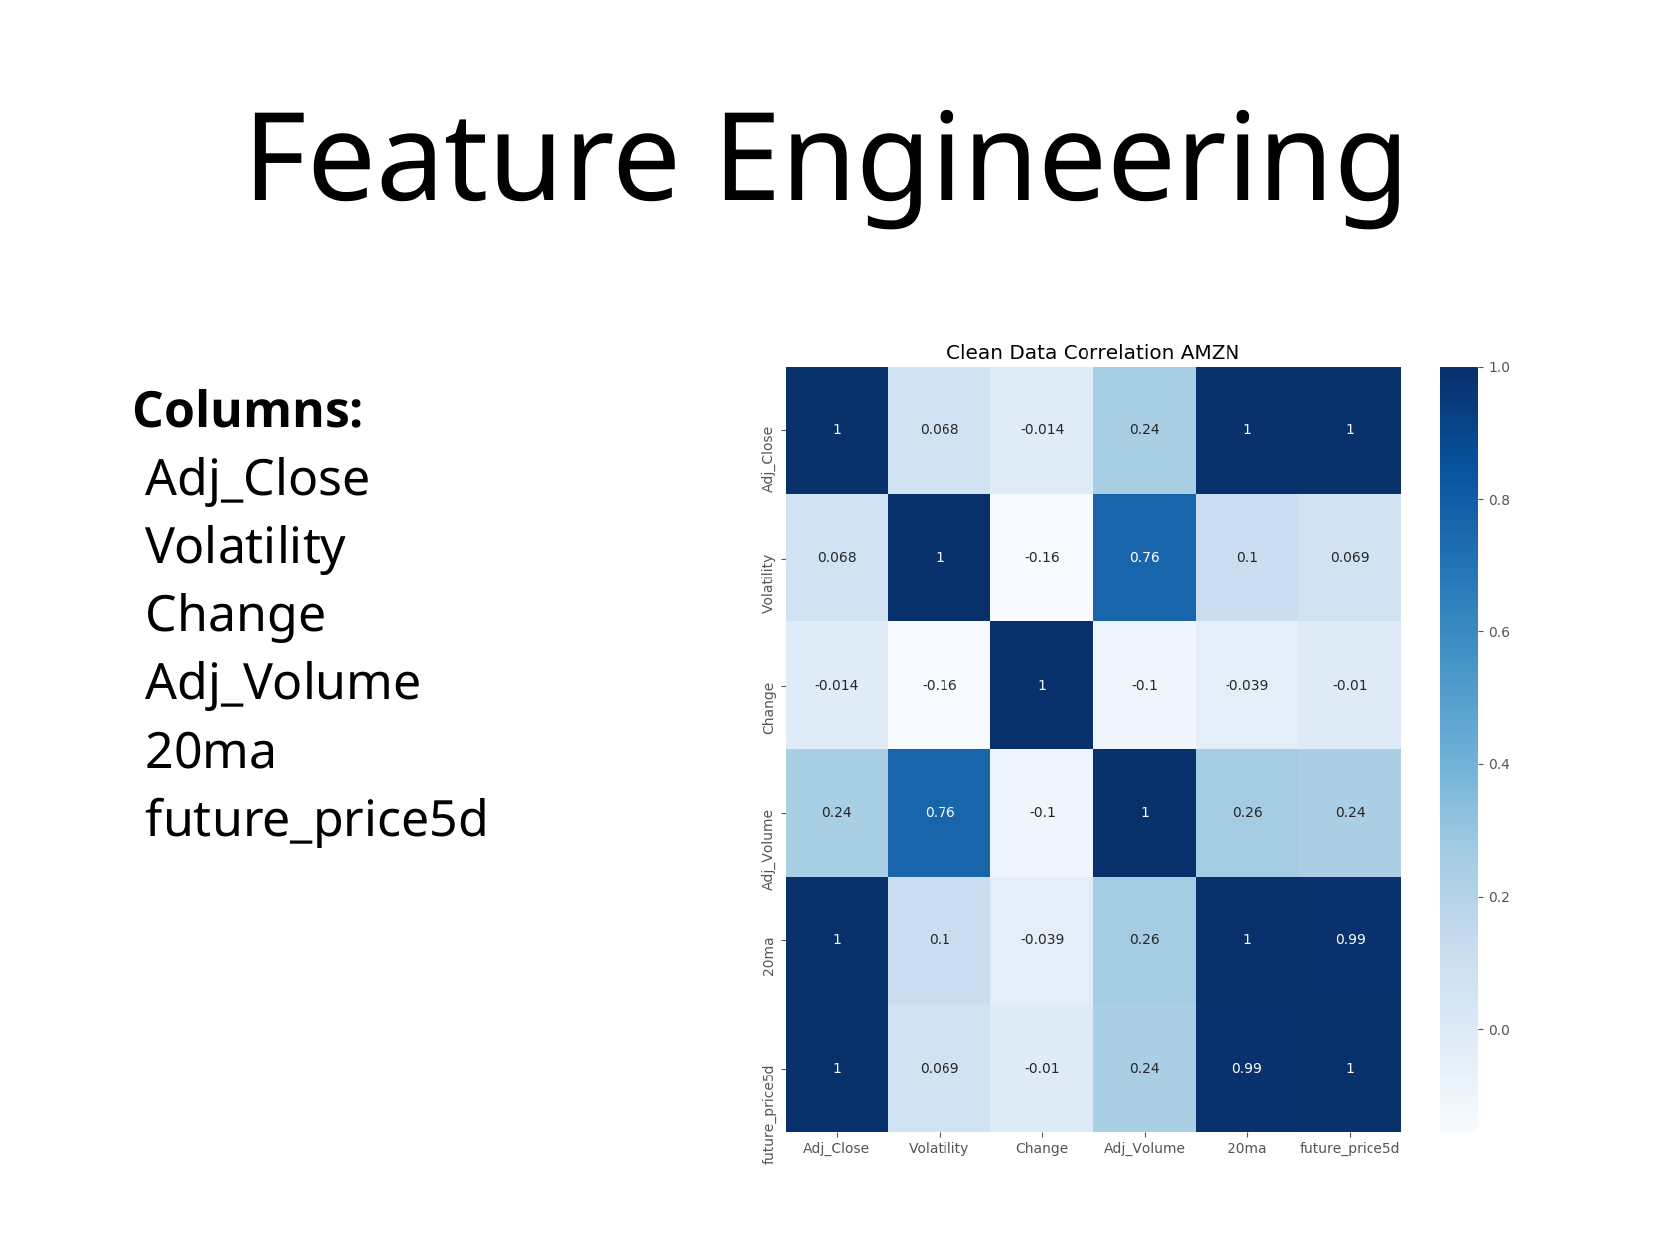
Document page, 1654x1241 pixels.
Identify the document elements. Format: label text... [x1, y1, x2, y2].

title Feature Engineering [82, 49, 1571, 257]
picture [661, 247, 1654, 1241]
text_box Columns: Adj_Close Volatility Change Adj_Volume 20ma future_price5d [118, 366, 638, 978]
